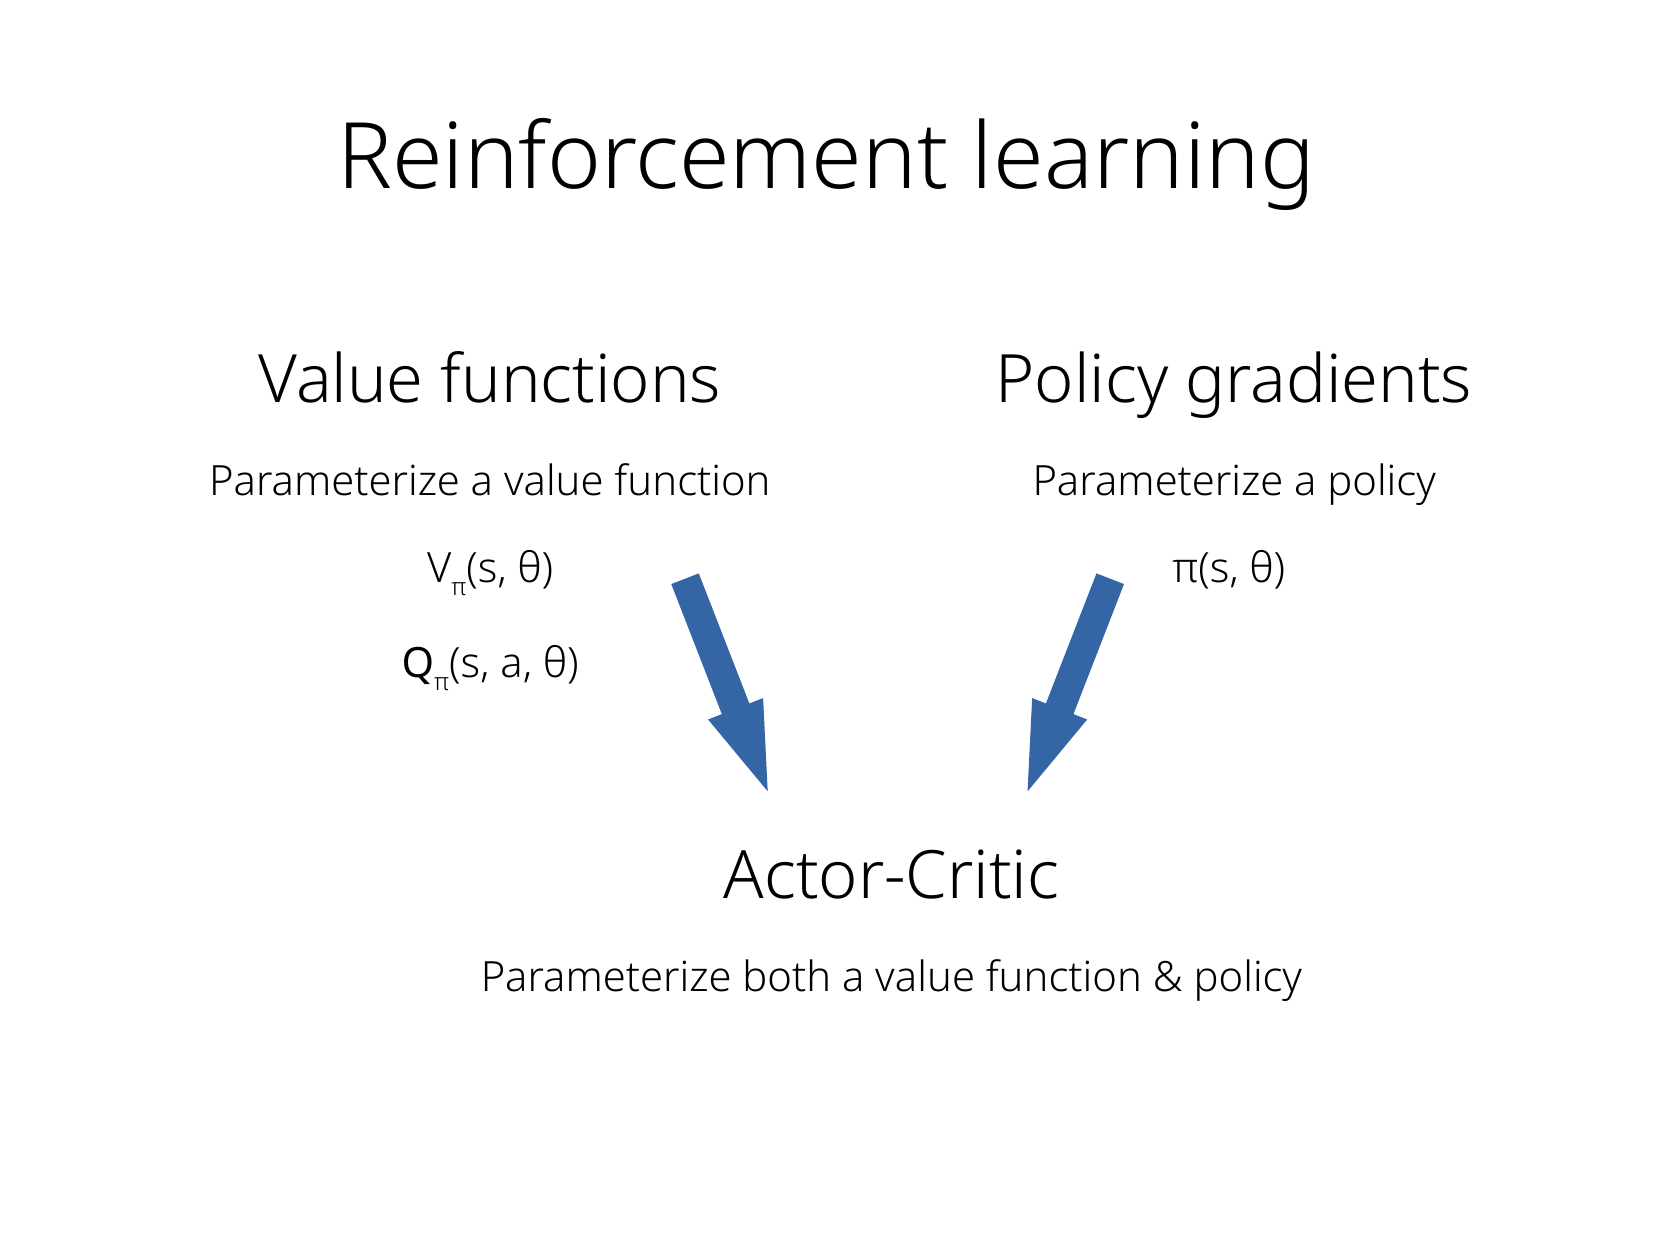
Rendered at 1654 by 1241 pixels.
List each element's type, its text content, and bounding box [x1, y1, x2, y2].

list Value functions Parameterize a value function Vπ(s, θ) Qπ(s, a, θ) [82, 330, 826, 1182]
list Policy gradients Parameterize a policy π(s, θ) [826, 330, 1571, 826]
list Actor-Critic Parameterize both a value function & policy [141, 826, 1571, 1182]
title Reinforcement learning [82, 49, 1571, 257]
